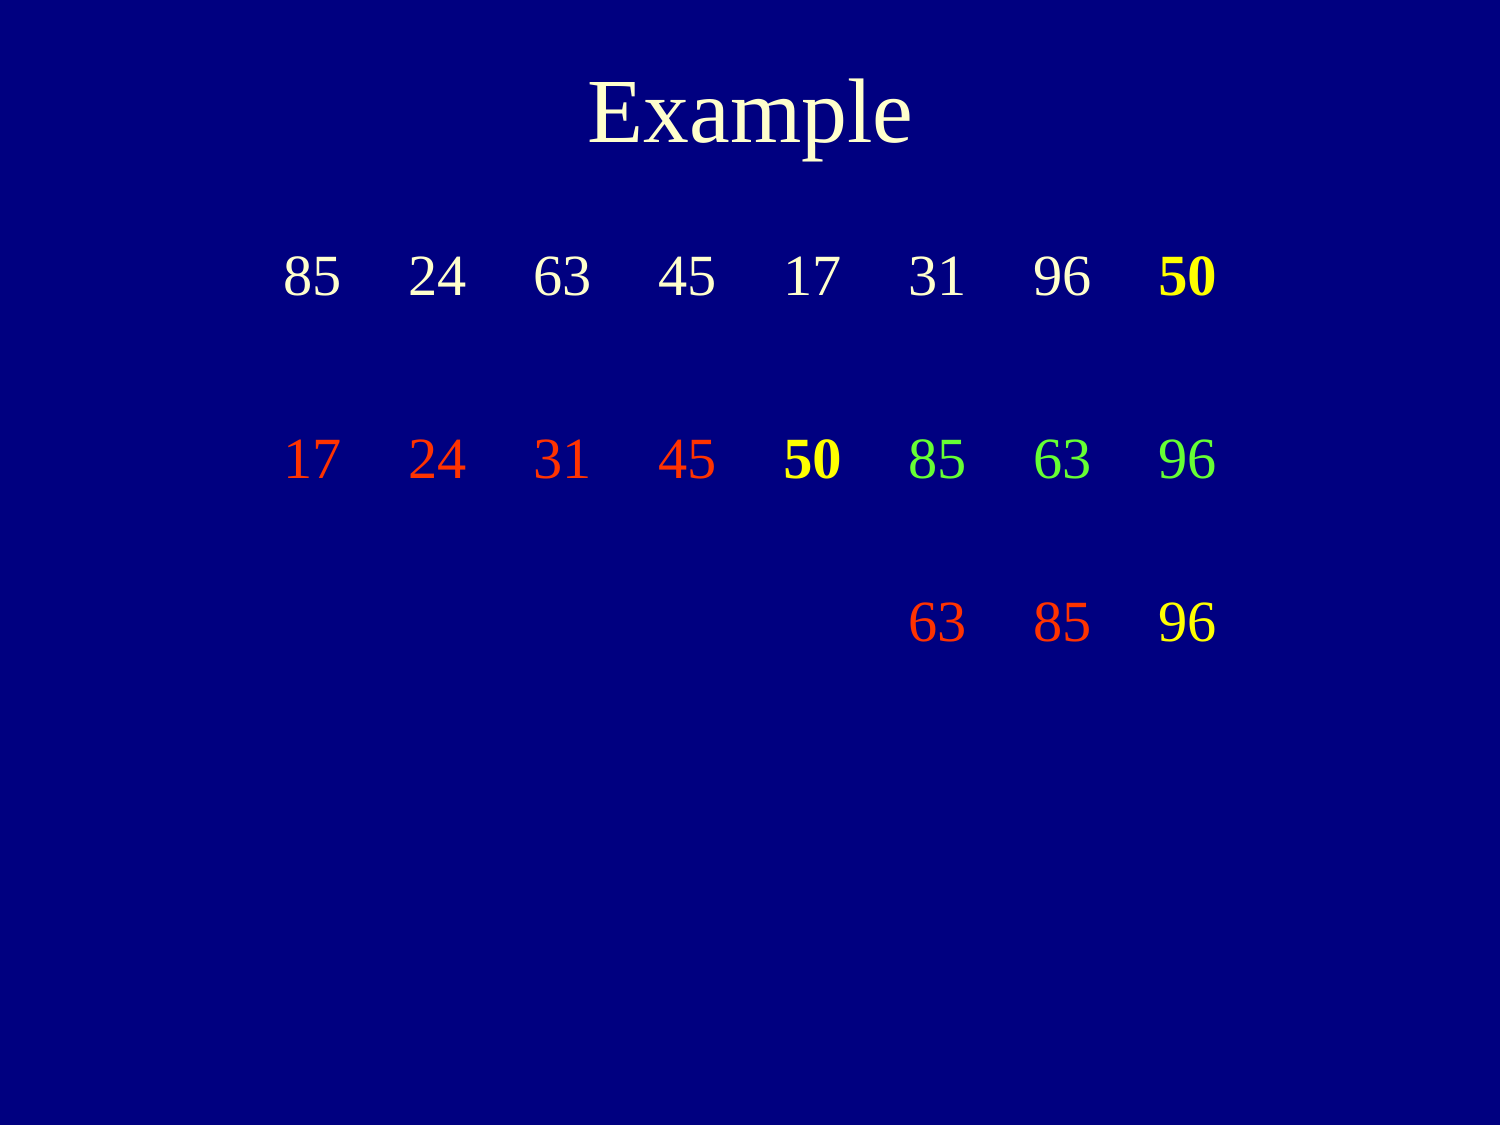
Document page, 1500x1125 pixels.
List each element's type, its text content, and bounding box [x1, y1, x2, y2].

table_header 24 [375, 229, 500, 325]
table_header 96 [1125, 575, 1250, 675]
table_header 96 [1000, 229, 1125, 325]
table_header 85 [250, 229, 375, 325]
table_header 63 [875, 575, 1000, 675]
table_header 63 [500, 229, 625, 325]
table_header 96 [1125, 413, 1250, 512]
table_header 24 [375, 413, 500, 512]
table_header 63 [1000, 413, 1125, 512]
table_header 45 [625, 413, 750, 512]
table_header 45 [625, 229, 750, 325]
table_header 17 [750, 229, 875, 325]
table_header 85 [875, 413, 1000, 512]
table_header 31 [875, 229, 1000, 325]
table_header 17 [250, 413, 375, 512]
title Example [22, 43, 1480, 169]
table_header 85 [1000, 575, 1125, 675]
table_header 50 [1125, 229, 1250, 325]
table_header 50 [750, 413, 875, 512]
table_header 31 [500, 413, 625, 512]
